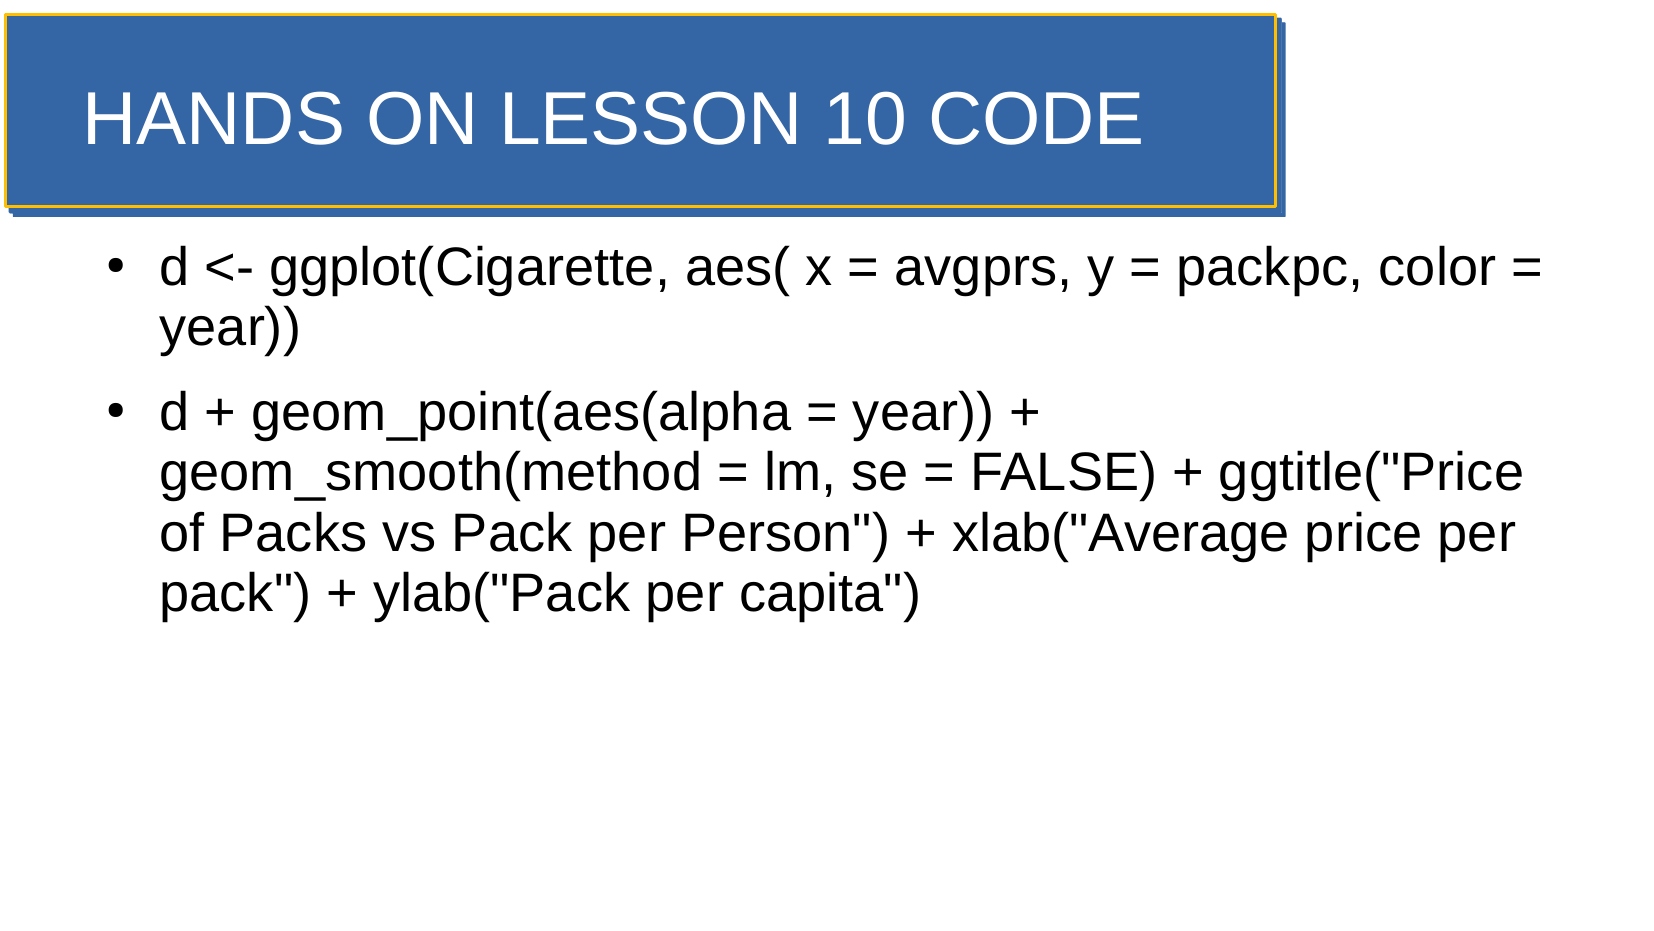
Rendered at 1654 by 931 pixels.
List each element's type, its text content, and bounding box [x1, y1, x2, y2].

title HANDS ON LESSON 10 CODE [82, 44, 1235, 192]
list d <- ggplot(Cigarette, aes( x = avgprs, y = packpc, color = year)) d + geom_point(aes(alpha = year)) + geom_smooth(method = lm, se = FALSE) + ggtitle("Price of Packs vs Pack per Person") + xlab("Average price per pack") + ylab("Pack per capita") [88, 236, 1565, 798]
